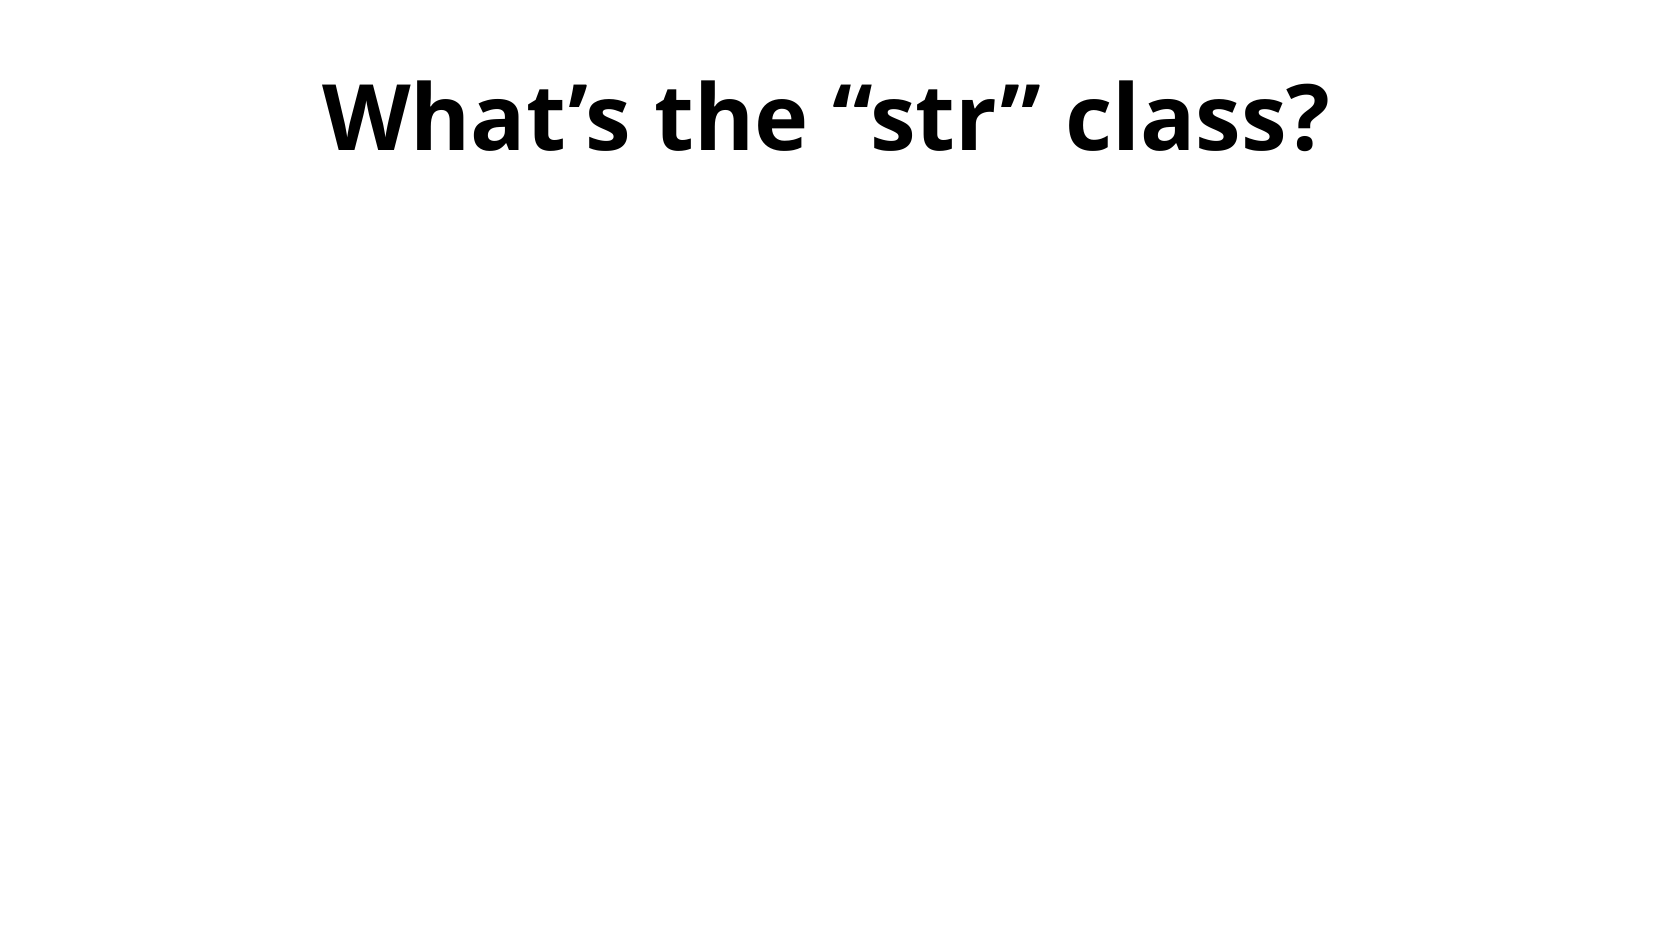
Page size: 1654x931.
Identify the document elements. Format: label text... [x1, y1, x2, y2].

title What’s the “str” class? [82, 37, 1571, 193]
